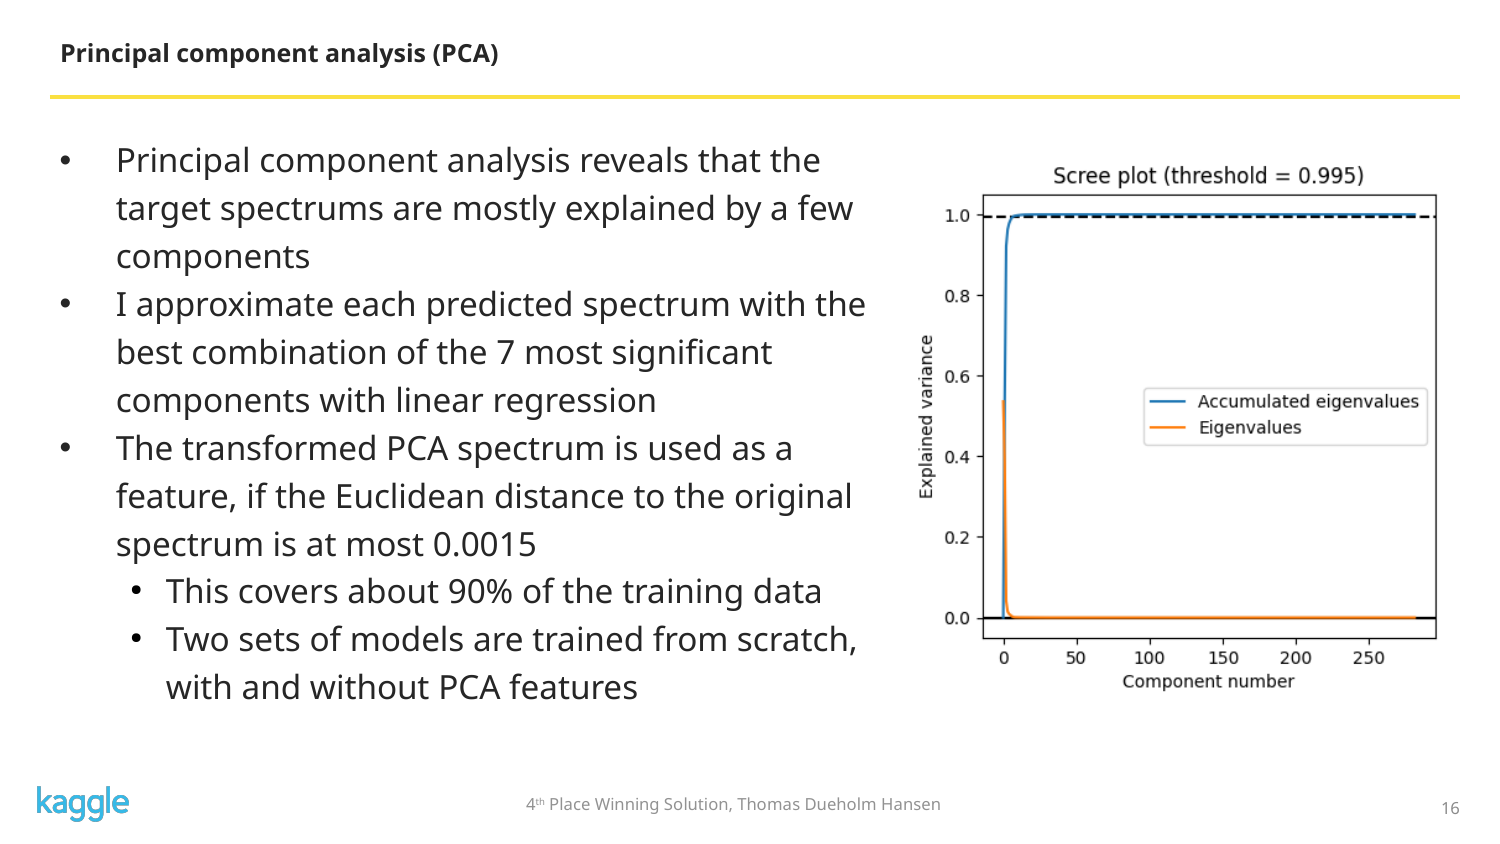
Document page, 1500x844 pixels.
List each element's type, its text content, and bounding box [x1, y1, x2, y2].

text_box Principal component analysis reveals that the target spectrums are mostly explained by a few components I approximate each predicted spectrum with the best combination of the 7 most significant components with linear regression The transformed PCA spectrum is used as a feature, if the Euclidean distance to the original spectrum is at most 0.0015 This covers about 90% of the training data Two sets of models are trained from scratch, with and without PCA features [44, 124, 889, 714]
slide_number <number> [1137, 786, 1475, 832]
picture [916, 155, 1443, 695]
text_box Principal component analysis (PCA) [45, 30, 888, 116]
picture [37, 786, 129, 822]
